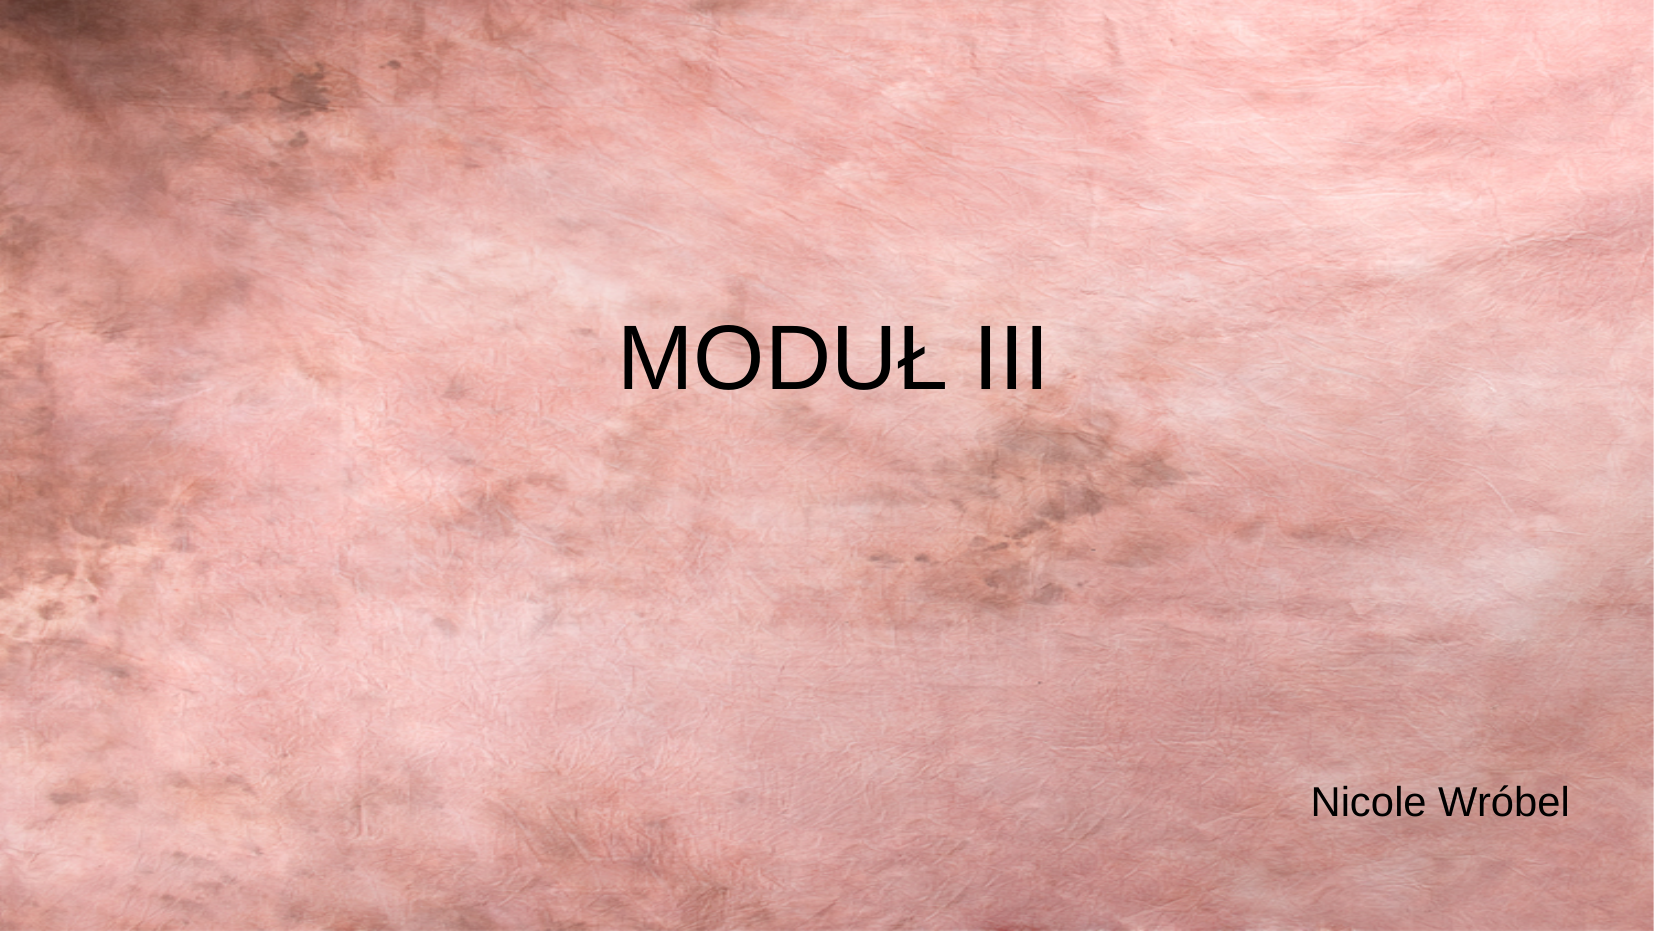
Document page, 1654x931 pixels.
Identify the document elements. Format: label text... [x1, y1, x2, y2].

title MODUŁ III [90, 279, 1579, 436]
subtitle Nicole Wróbel [1260, 750, 1621, 900]
picture [0, 0, 1654, 931]
